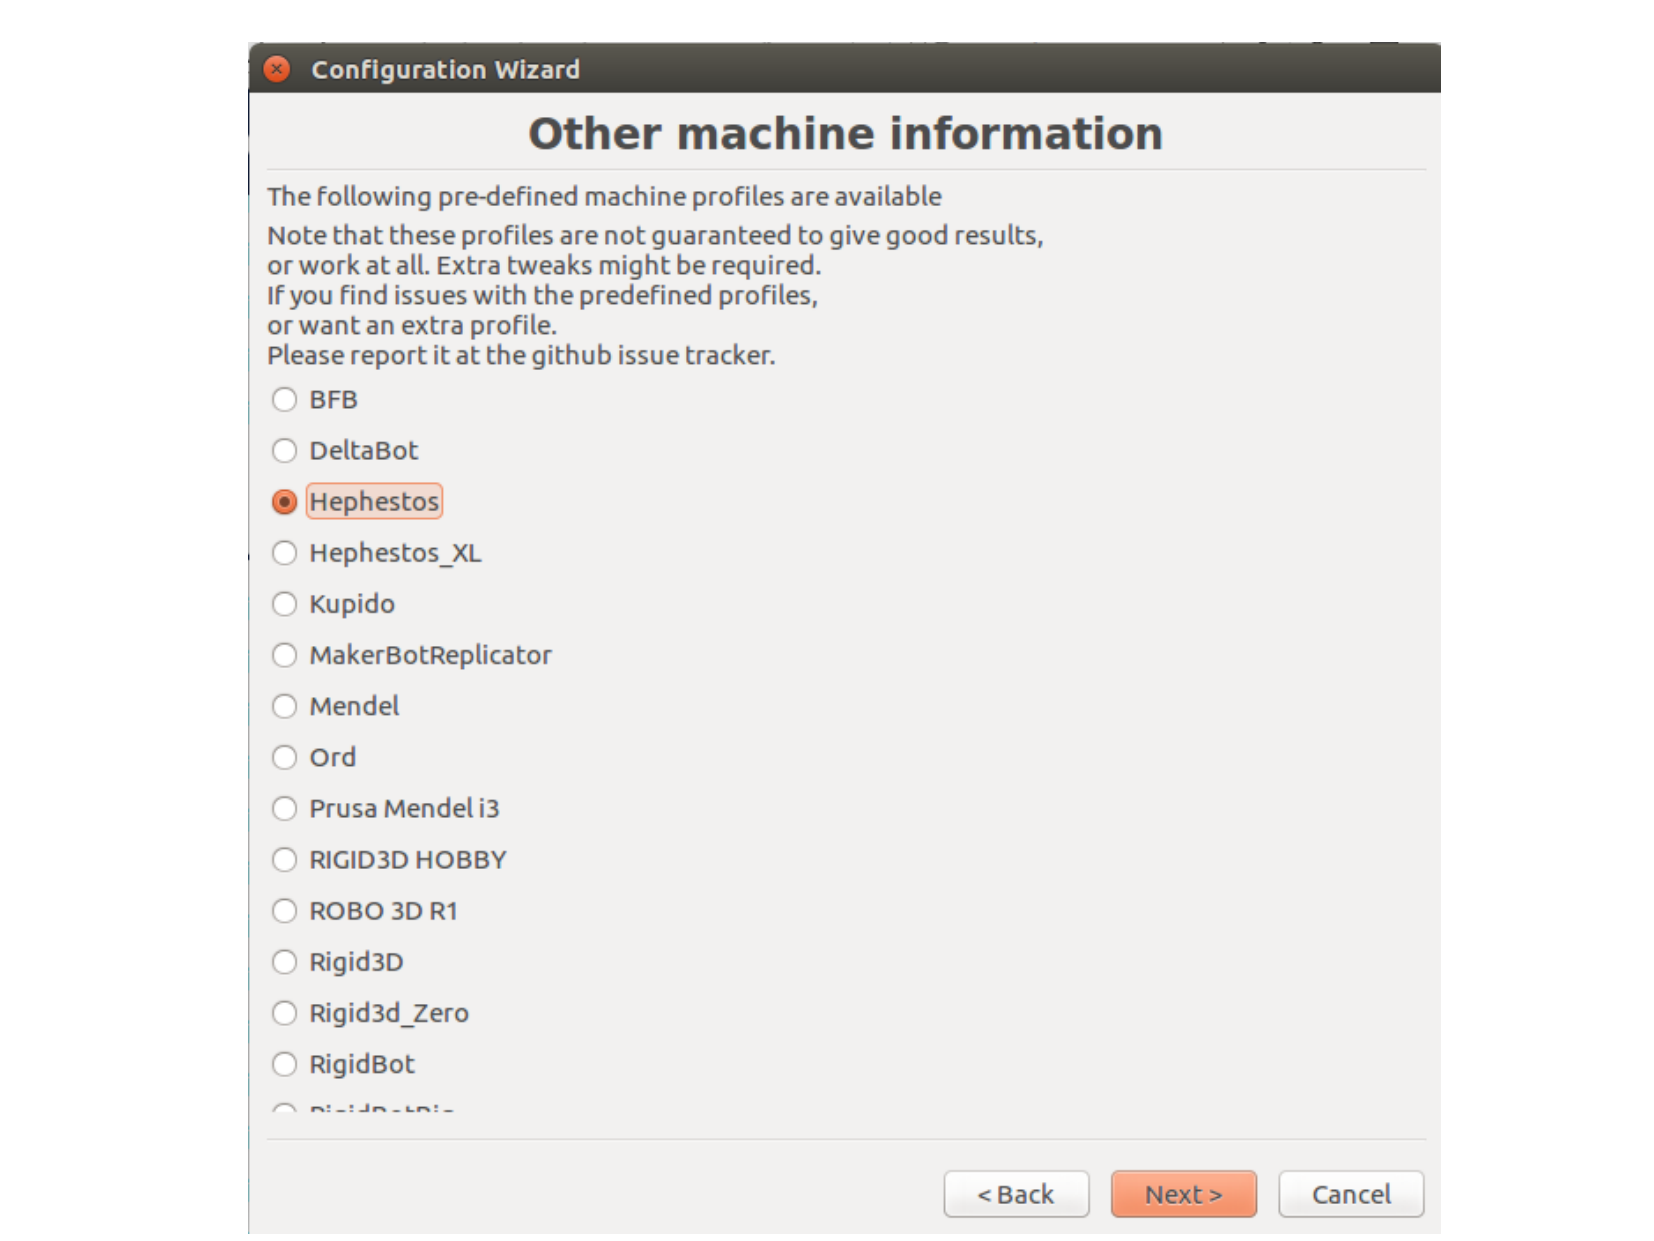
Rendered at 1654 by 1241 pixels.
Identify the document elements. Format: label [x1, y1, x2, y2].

picture [248, 42, 1441, 1234]
